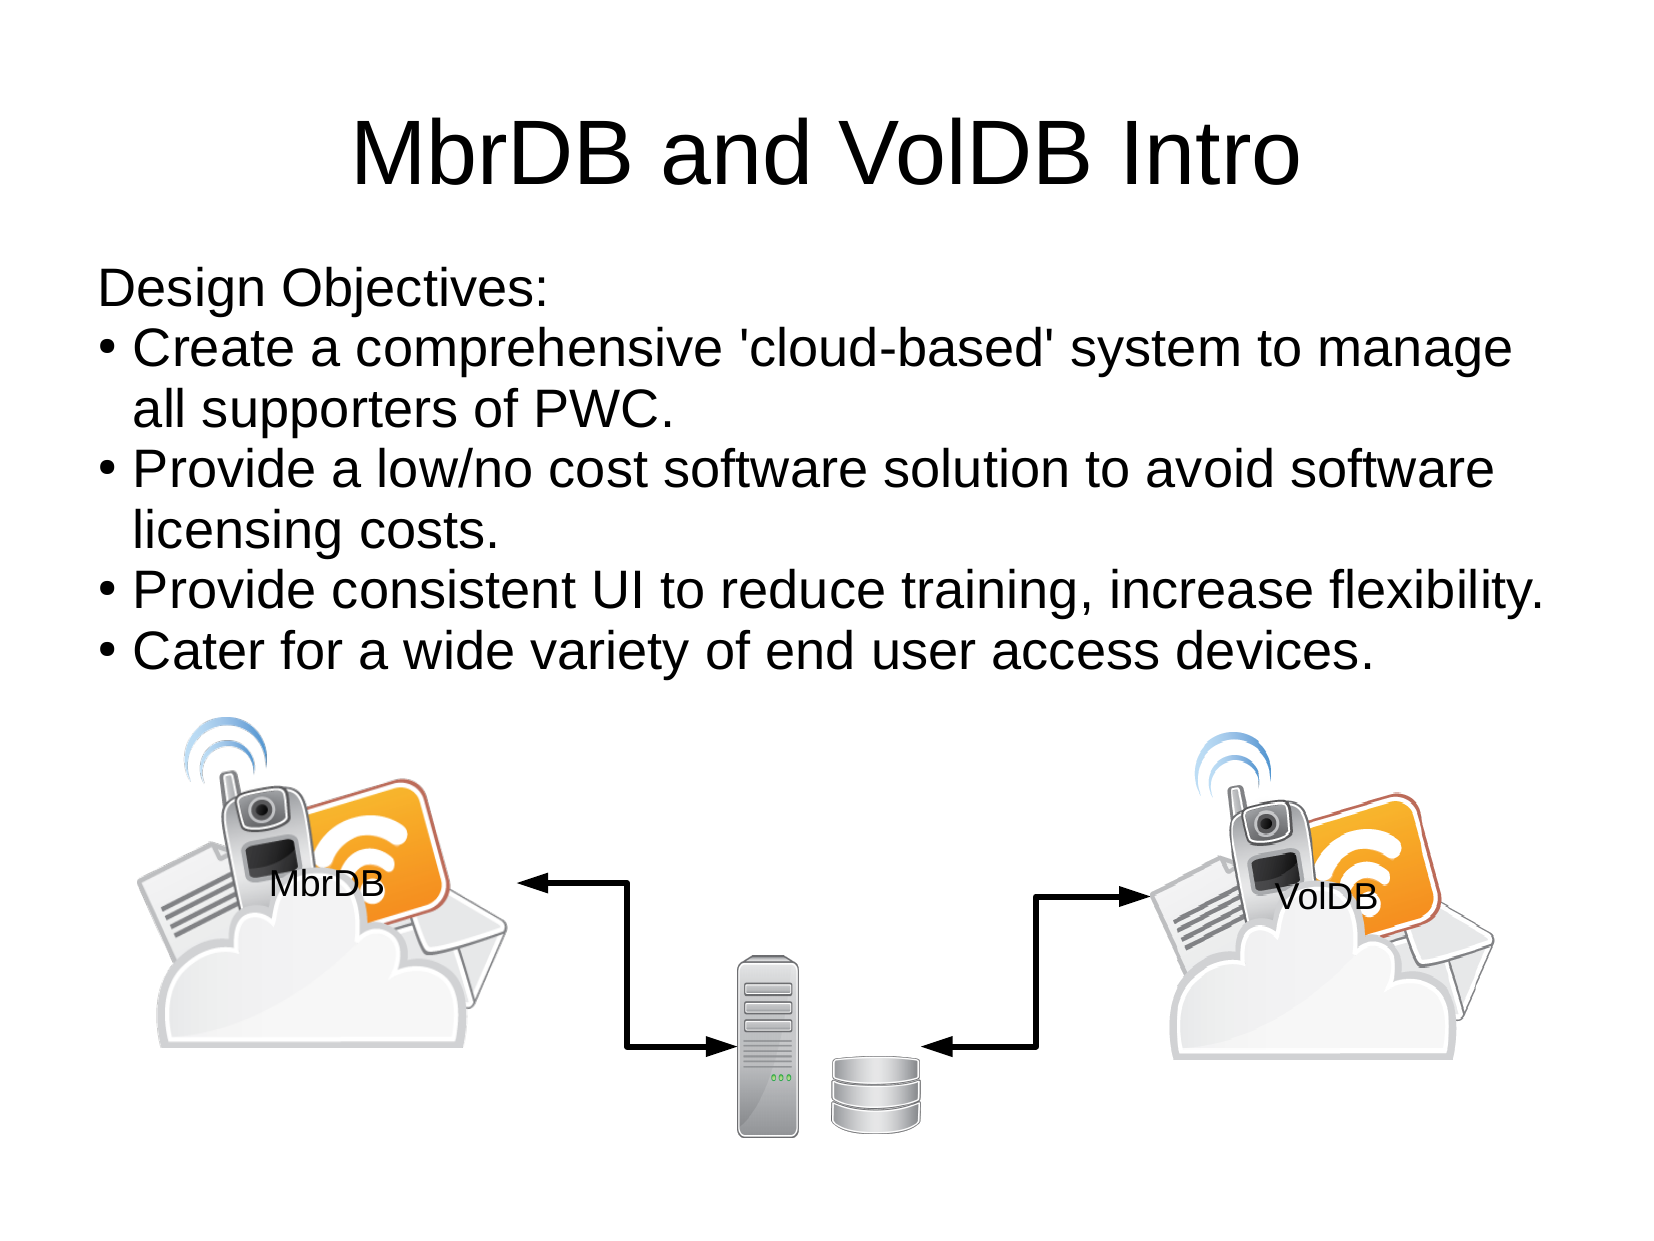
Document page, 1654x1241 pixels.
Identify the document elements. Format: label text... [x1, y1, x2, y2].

title MbrDB and VolDB Intro [82, 49, 1571, 249]
text_box Design Objectives: Create a comprehensive 'cloud-based' system to manage all supporters of PWC. Provide a low/no cost software solution to avoid software licensing costs. Provide consistent UI to reduce training, increase flexibility. Cater for a wide variety of end user access devices. [82, 249, 1572, 691]
picture [137, 717, 517, 1049]
picture [737, 955, 799, 1138]
picture [1150, 732, 1503, 1061]
picture [831, 1056, 921, 1134]
